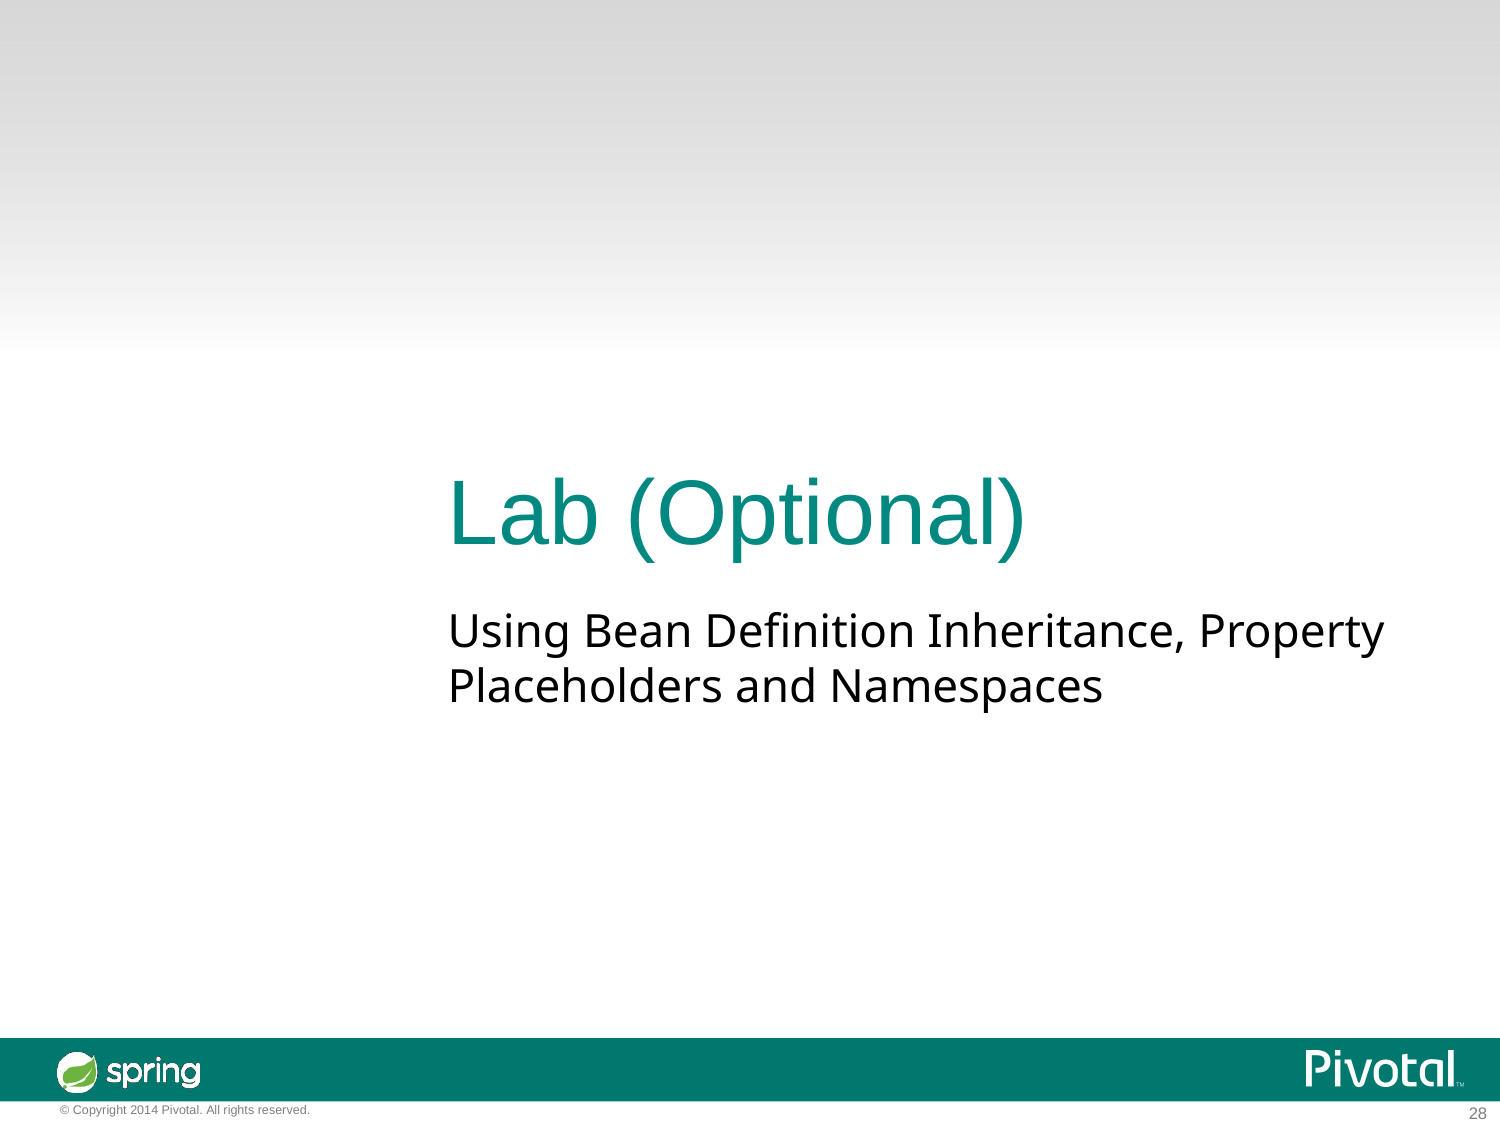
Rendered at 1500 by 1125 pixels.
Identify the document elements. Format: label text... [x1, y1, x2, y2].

text_box Using Bean Definition Inheritance, Property Placeholders and Namespaces [447, 602, 1440, 914]
picture [1306, 1050, 1464, 1087]
picture [32, 1041, 210, 1103]
title Lab (Optional) [447, 462, 1440, 565]
